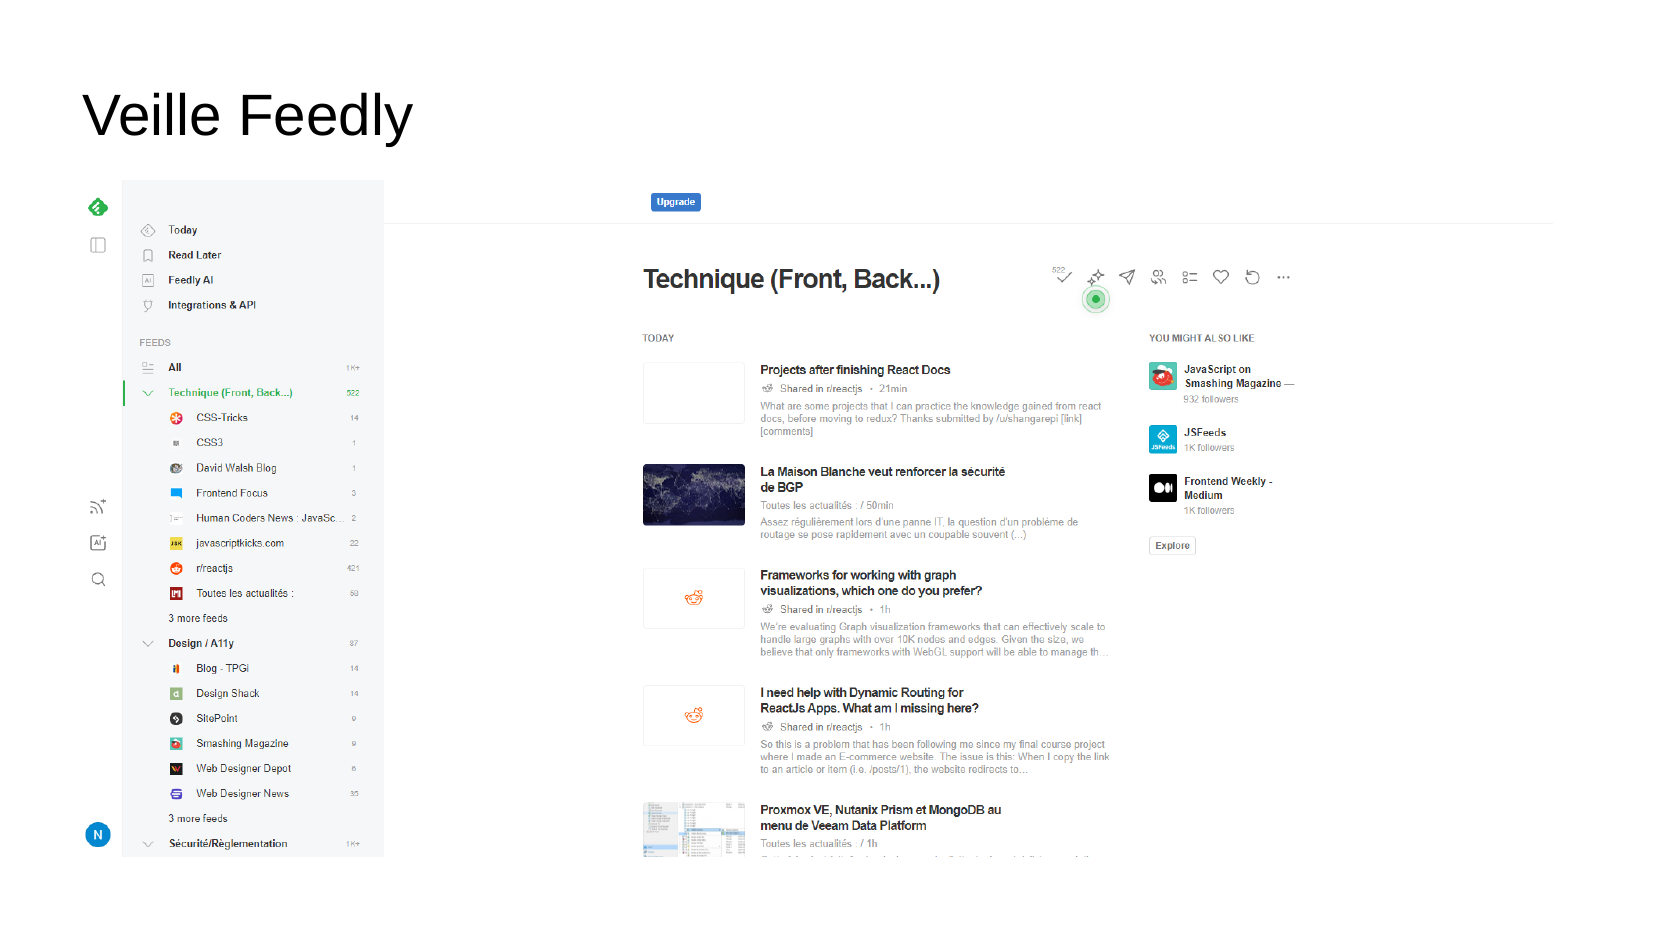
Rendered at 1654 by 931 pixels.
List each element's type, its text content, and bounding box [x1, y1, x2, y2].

picture [82, 179, 1553, 857]
title Veille Feedly [82, 37, 1571, 193]
